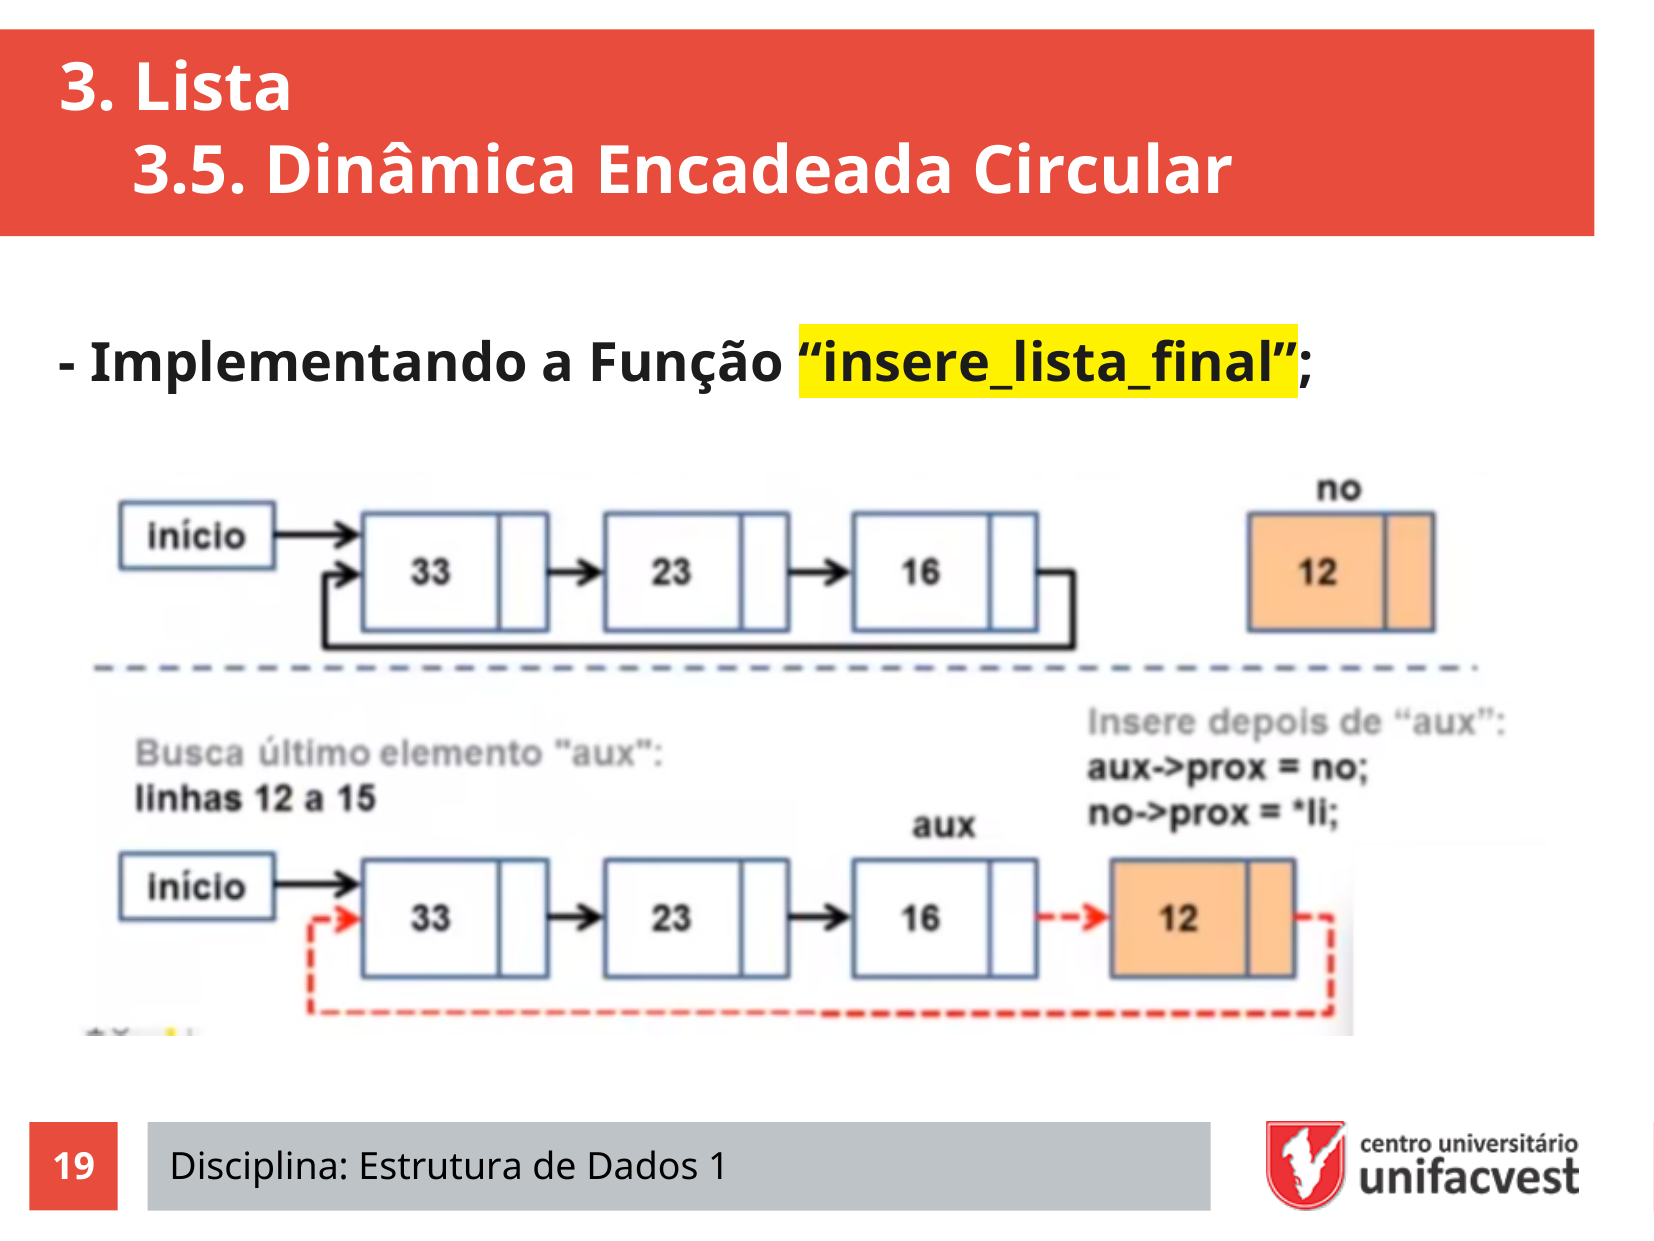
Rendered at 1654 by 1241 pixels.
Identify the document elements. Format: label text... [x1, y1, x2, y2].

text_box [1238, 1120, 1654, 1212]
picture [77, 472, 1548, 1037]
text_box Disciplina: Estrutura de Dados 1 [154, 1132, 1205, 1196]
picture [1266, 1121, 1579, 1211]
title 3. Lista 3.5. Dinâmica Encadeada Circular [59, 59, 1595, 207]
list - Implementando a Função “insere_lista_final”; [59, 324, 1566, 1093]
